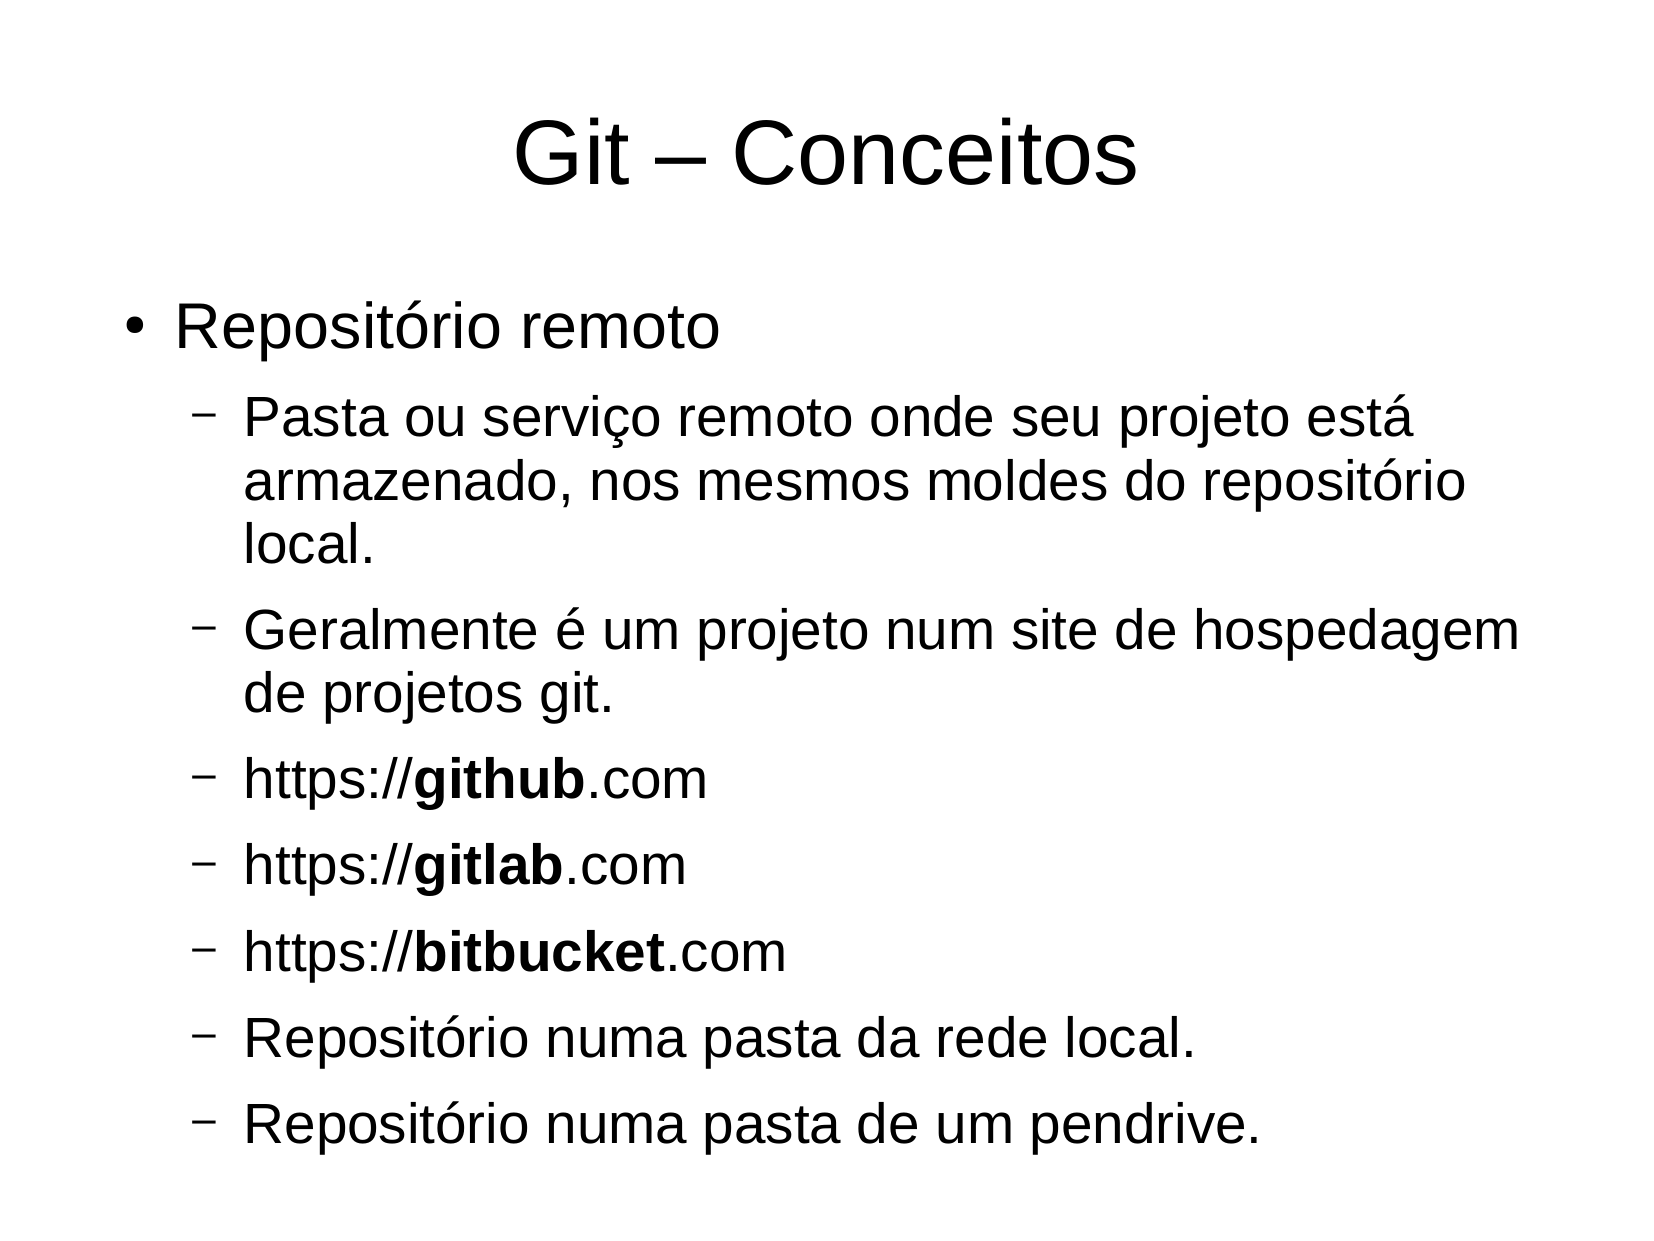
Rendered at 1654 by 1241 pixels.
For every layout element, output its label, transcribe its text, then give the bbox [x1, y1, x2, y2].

title Git – Conceitos [82, 49, 1571, 257]
list Repositório remoto Pasta ou serviço remoto onde seu projeto está armazenado, nos mesmos moldes do repositório local. Geralmente é um projeto num site de hospedagem de projetos git. https://github.com https://gitlab.com https://bitbucket.com Repositório numa pasta da rede local. Repositório numa pasta de um pendrive. [106, 290, 1572, 1158]
